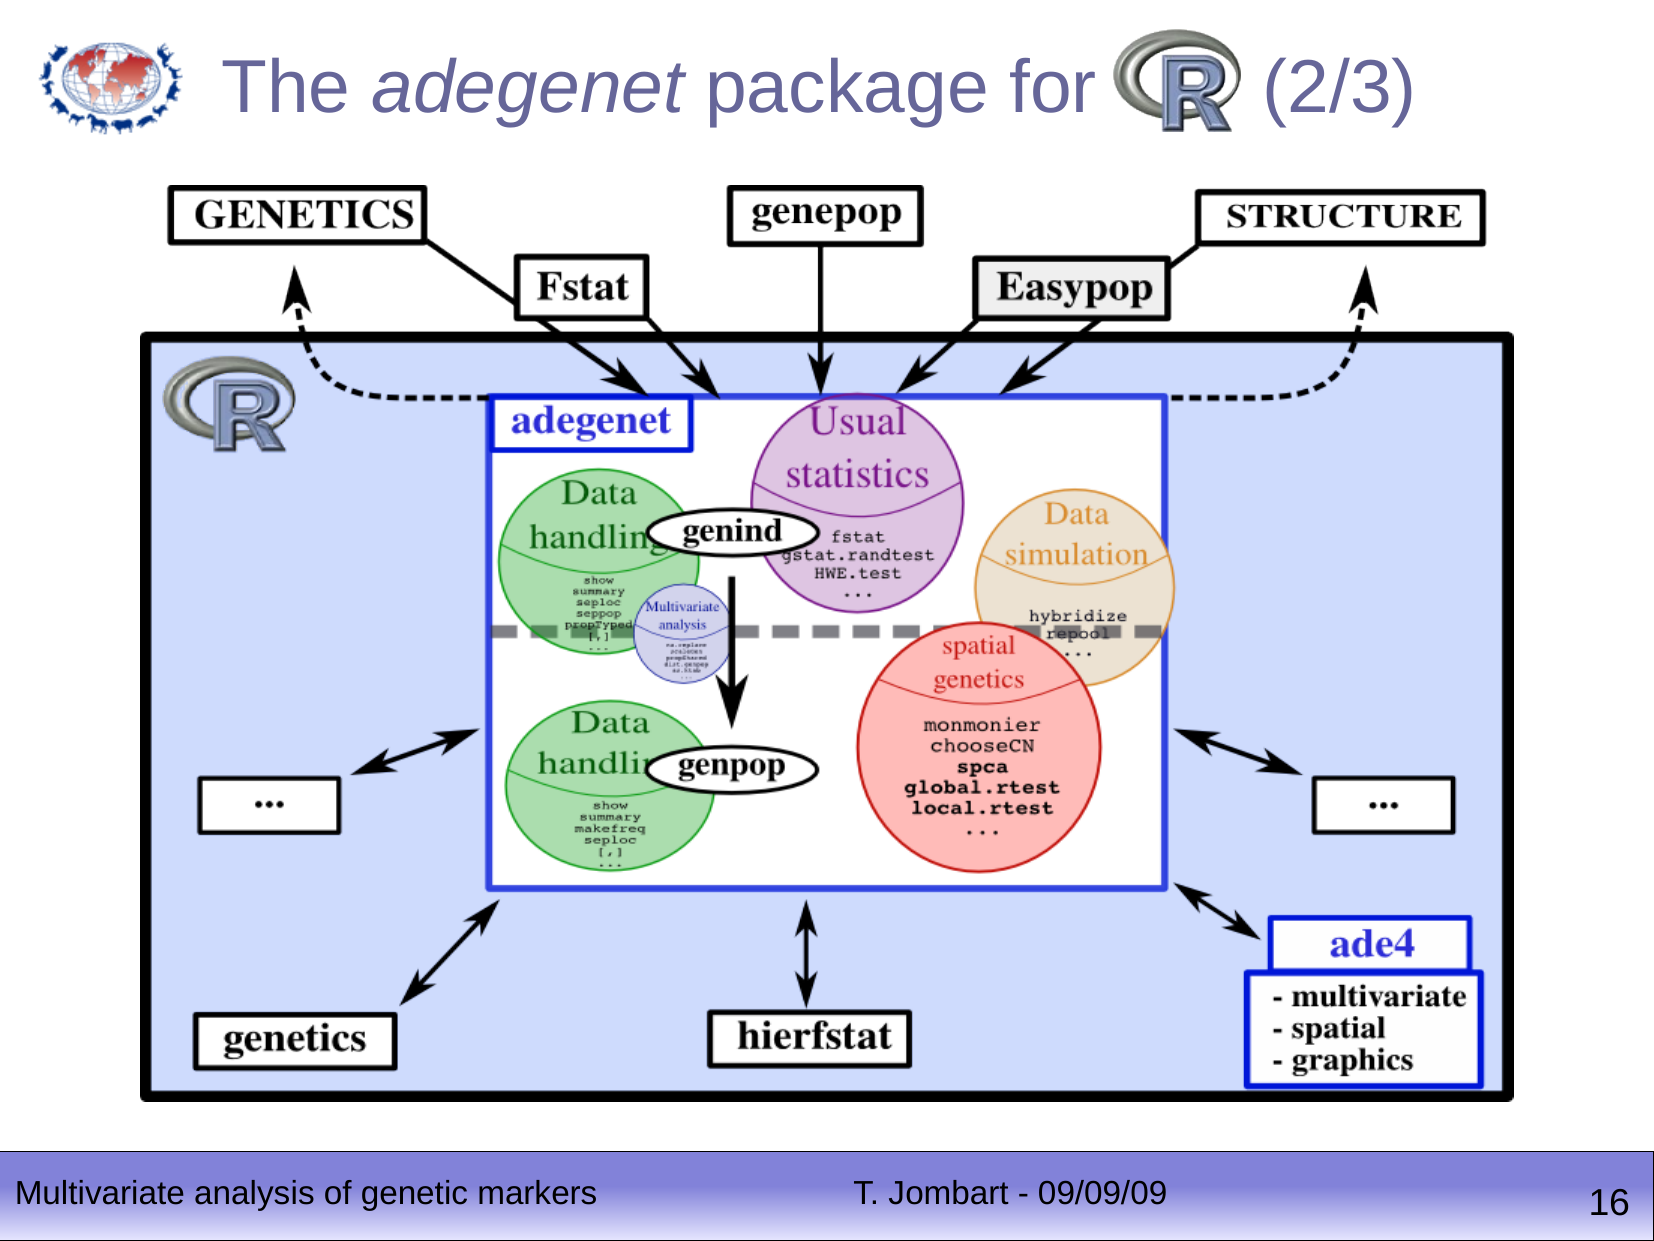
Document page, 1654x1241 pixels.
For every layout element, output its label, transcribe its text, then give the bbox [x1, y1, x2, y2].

picture [25, 29, 186, 144]
text_box Multivariate analysis of genetic markers [0, 1167, 614, 1220]
text_box T. Jombart - 09/09/09 [838, 1167, 1202, 1225]
picture [1113, 29, 1241, 132]
picture [140, 185, 1514, 1102]
text_box [0, 1151, 1654, 1241]
text_box 16 [1573, 1174, 1654, 1232]
text_box The adegenet package for (2/3) [206, 37, 1654, 137]
